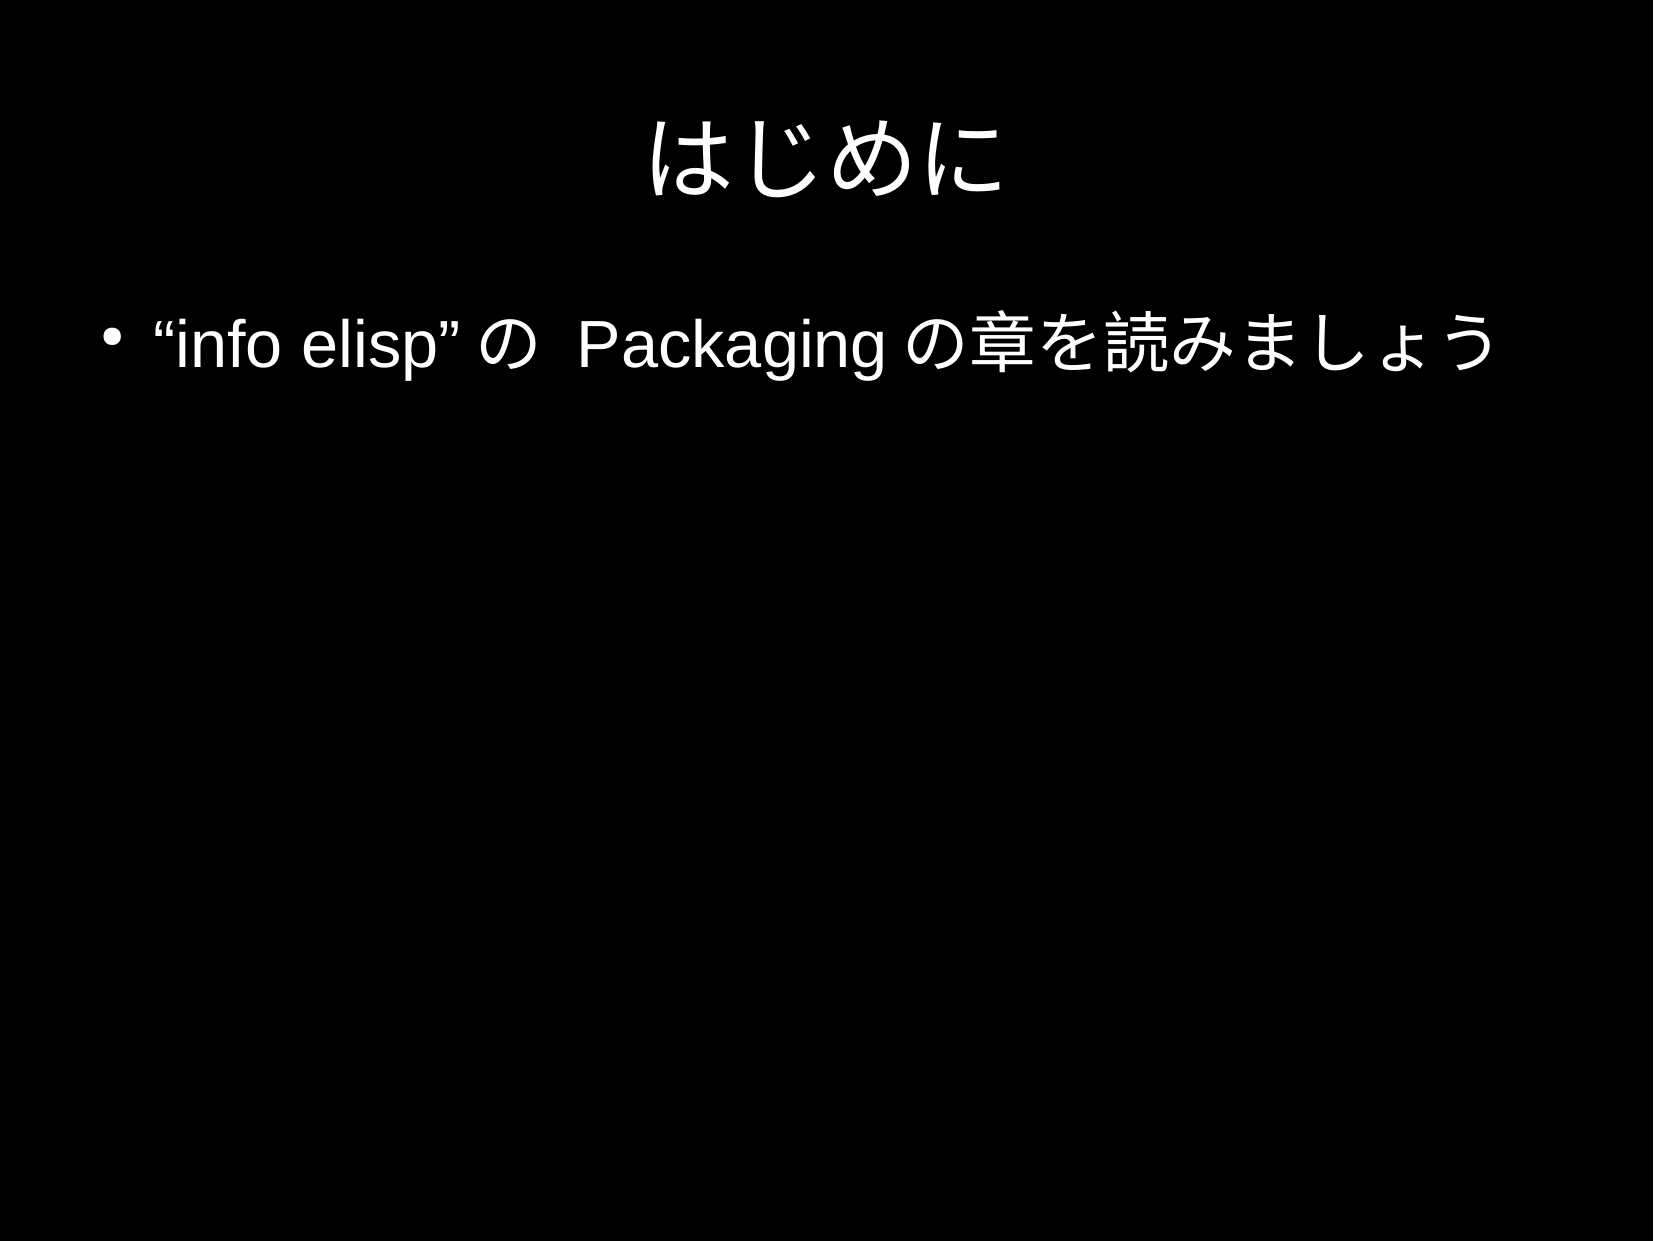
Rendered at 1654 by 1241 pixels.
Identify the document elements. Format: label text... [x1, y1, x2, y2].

list “info elisp”の Packagingの章を読みましょう [82, 290, 1571, 1010]
title はじめに [82, 49, 1571, 257]
